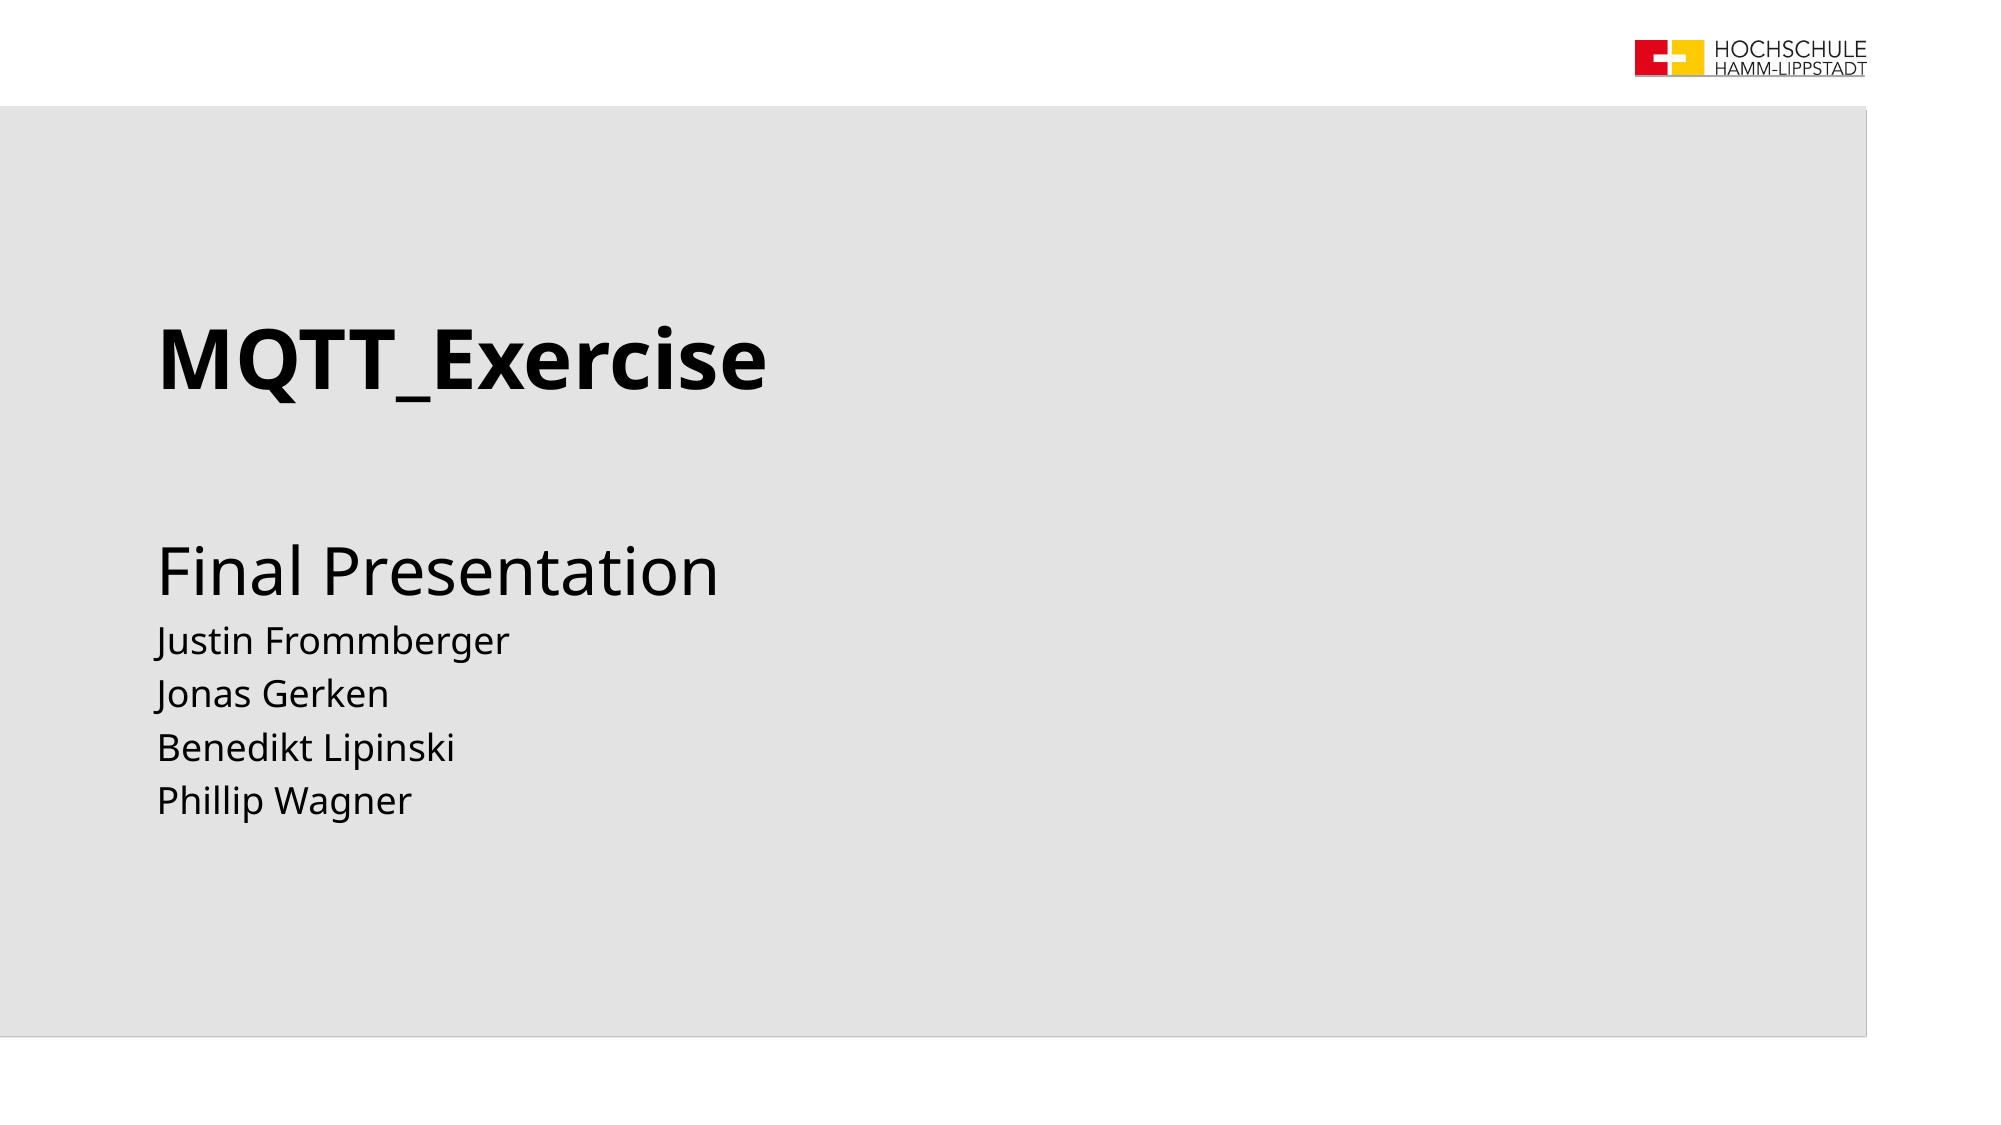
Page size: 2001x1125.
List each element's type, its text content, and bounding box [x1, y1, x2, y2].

title MQTT_Exercise [141, 236, 1787, 478]
subtitle Final Presentation Justin Frommberger Jonas Gerken Benedikt Lipinski Phillip Wagner [141, 521, 1787, 891]
